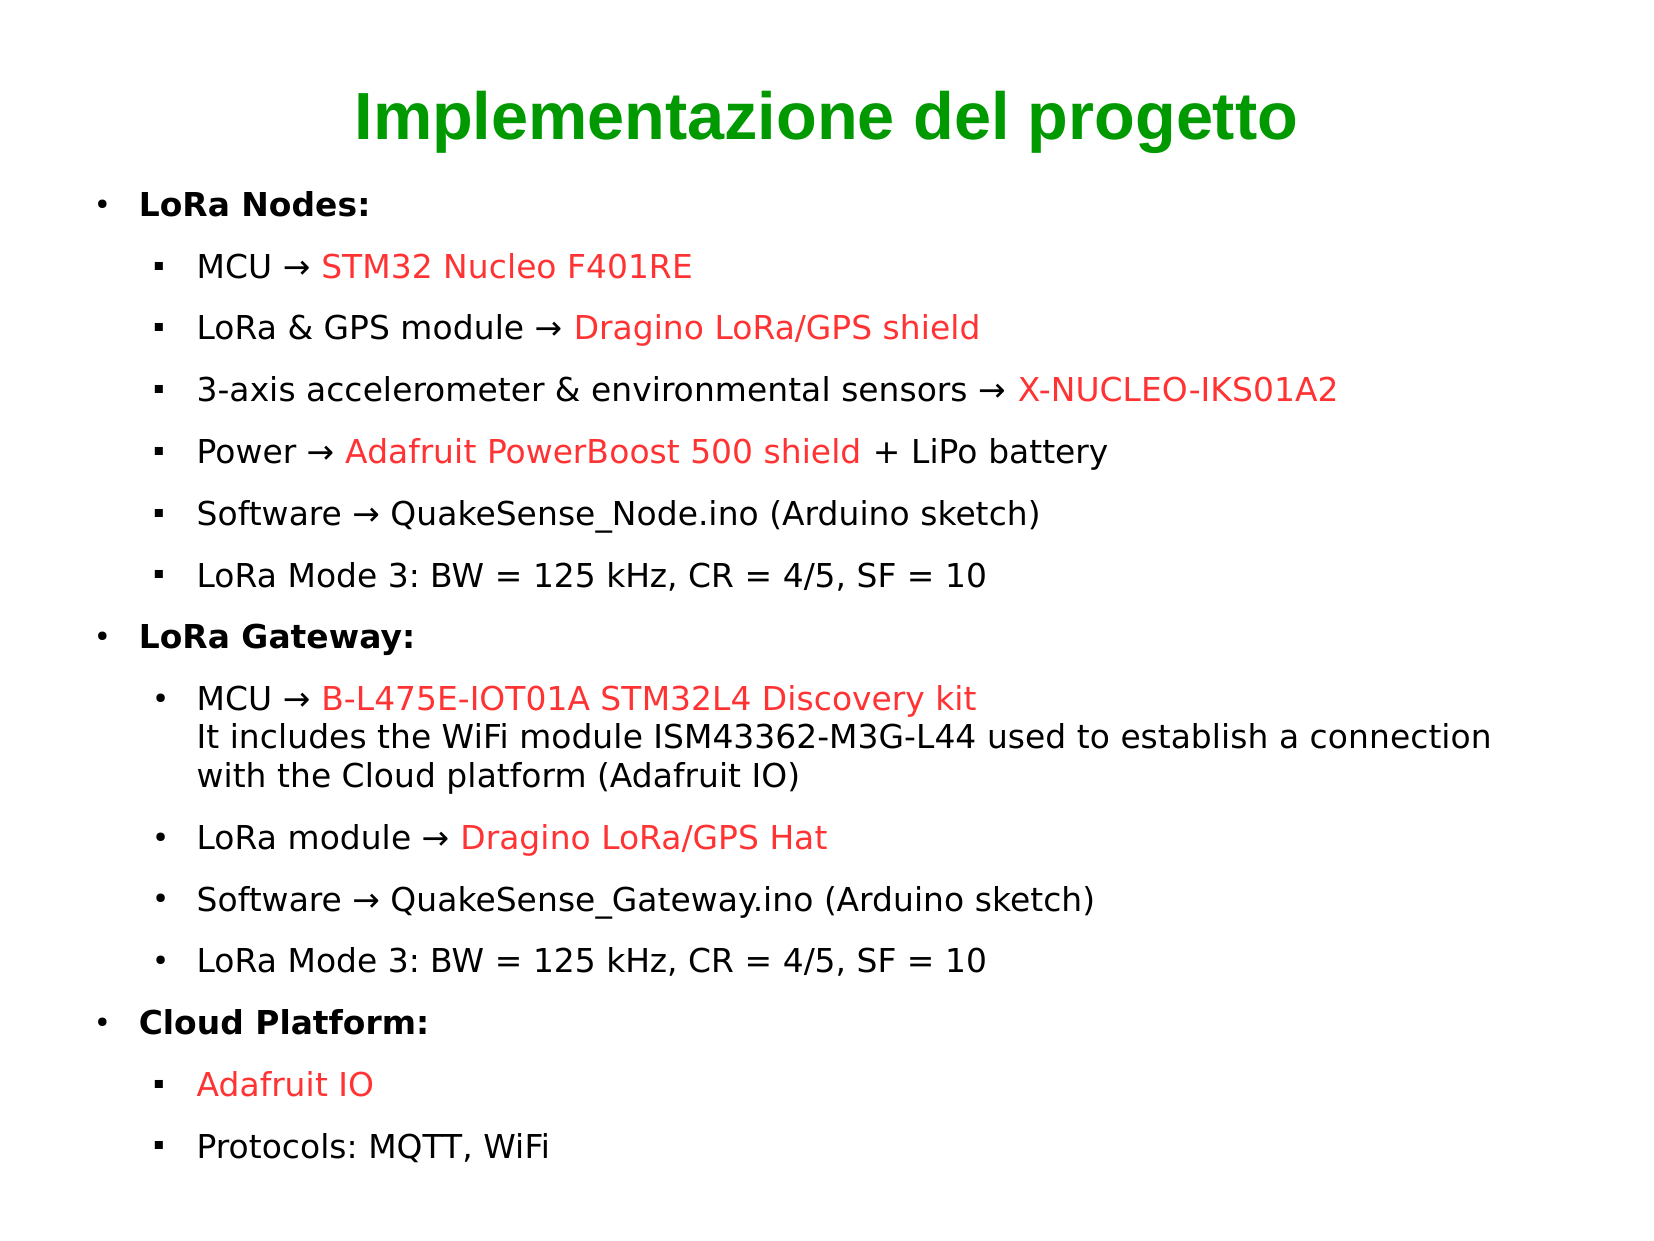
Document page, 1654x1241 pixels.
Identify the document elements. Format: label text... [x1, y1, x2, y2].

title Implementazione del progetto [82, 47, 1571, 185]
list LoRa Nodes: MCU → STM32 Nucleo F401RE LoRa & GPS module → Dragino LoRa/GPS shield 3-axis accelerometer & environmental sensors → X-NUCLEO-IKS01A2 Power → Adafruit PowerBoost 500 shield + LiPo battery Software → QuakeSense_Node.ino (Arduino sketch) LoRa Mode 3: BW = 125 kHz, CR = 4/5, SF = 10 LoRa Gateway: MCU → B-L475E-IOT01A STM32L4 Discovery kit It includes the WiFi module ISM43362-M3G-L44 used to establish a connection with the Cloud platform (Adafruit IO) LoRa module → Dragino LoRa/GPS Hat Software → QuakeSense_Gateway.ino (Arduino sketch) LoRa Mode 3: BW = 125 kHz, CR = 4/5, SF = 10 Cloud Platform: Adafruit IO Protocols: MQTT, WiFi [82, 185, 1571, 1170]
